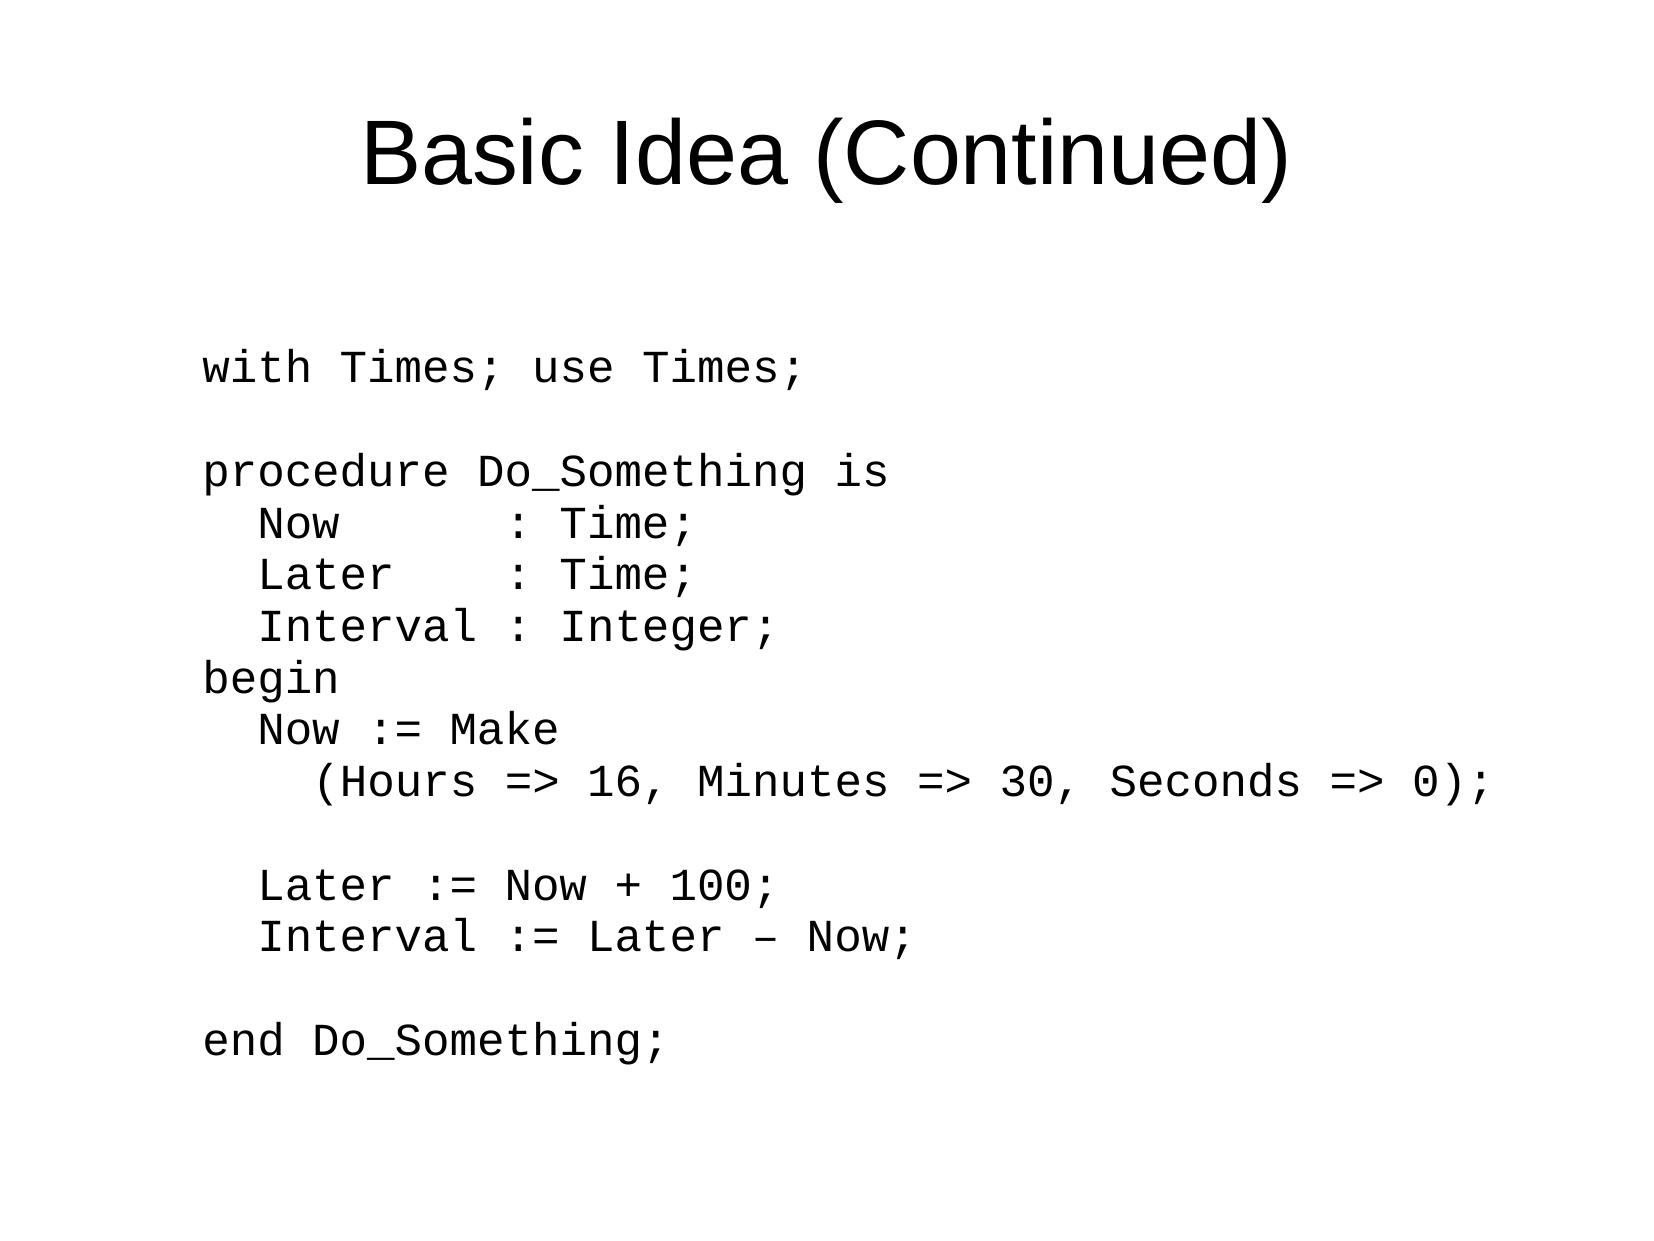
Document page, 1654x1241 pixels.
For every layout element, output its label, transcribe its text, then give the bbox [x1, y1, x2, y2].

text_box with Times; use Times; procedure Do_Something is Now : Time; Later : Time; Interval : Integer; begin Now := Make (Hours => 16, Minutes => 30, Seconds => 0); Later := Now + 100; Interval := Later – Now; end Do_Something; [187, 337, 1510, 1036]
title Basic Idea (Continued) [82, 56, 1571, 250]
